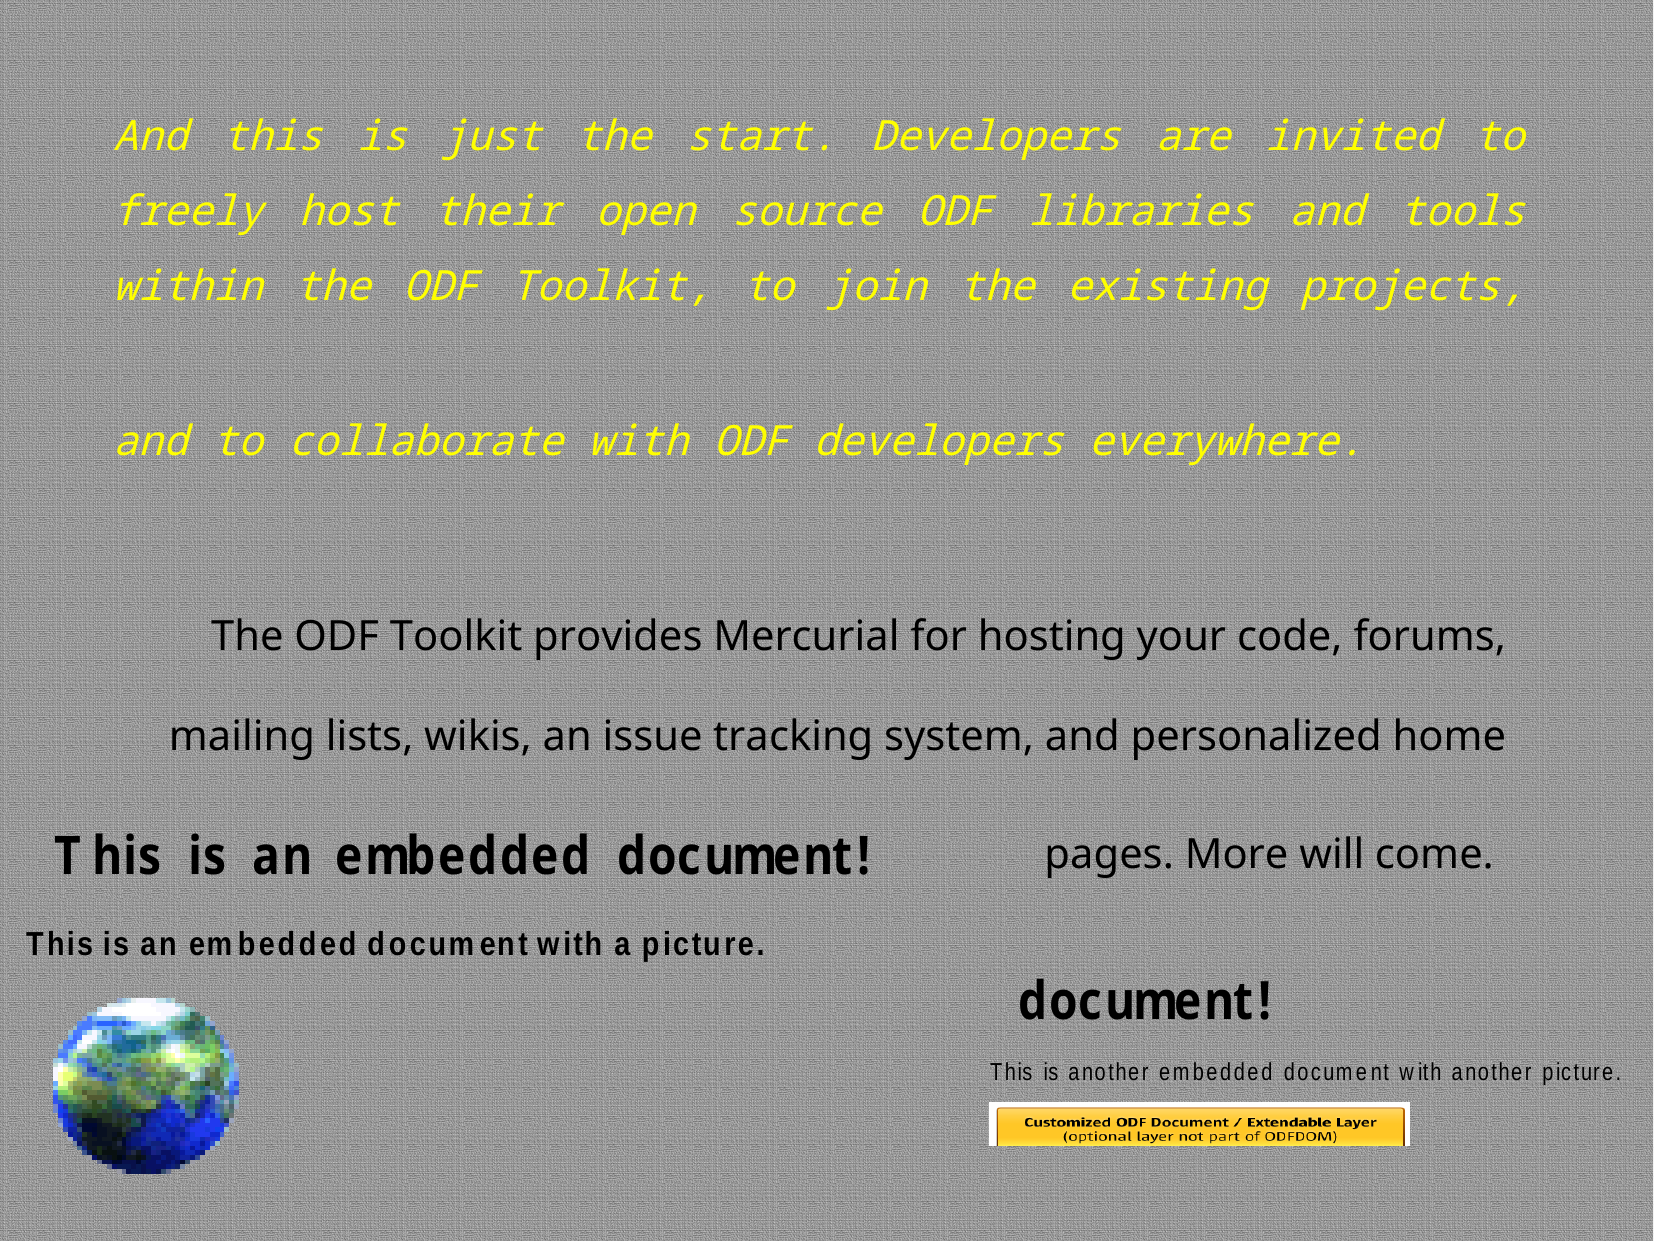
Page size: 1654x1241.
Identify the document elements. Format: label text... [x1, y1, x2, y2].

title And this is just the start. Developers are invited to freely host their open source ODF libraries and tools within the ODF Toolkit, to join the existing projects, and to collaborate with ODF developers everywhere. [113, 129, 1525, 430]
text_box The ODF Toolkit provides Mercurial for hosting your code, forums, mailing lists, wikis, an issue tracking system, and personalized home pages. More will come. [116, 558, 1507, 880]
picture [0, 0, 1654, 1241]
chart [24, 815, 1653, 1199]
